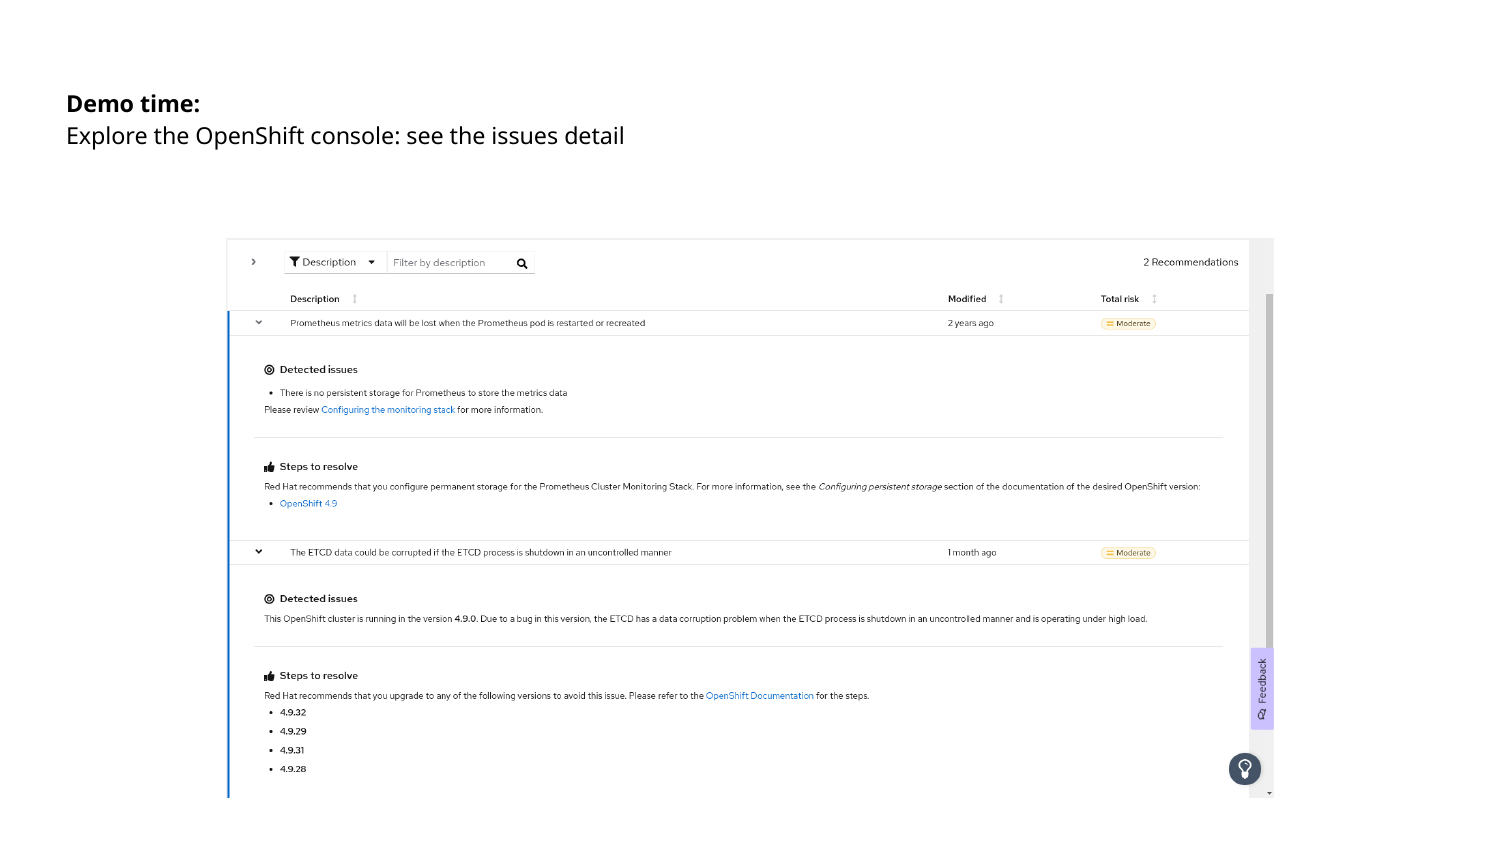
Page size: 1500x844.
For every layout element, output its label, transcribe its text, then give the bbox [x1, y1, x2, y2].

title Demo time: Explore the OpenShift console: see the issues detail [51, 72, 1449, 167]
picture [226, 238, 1274, 799]
